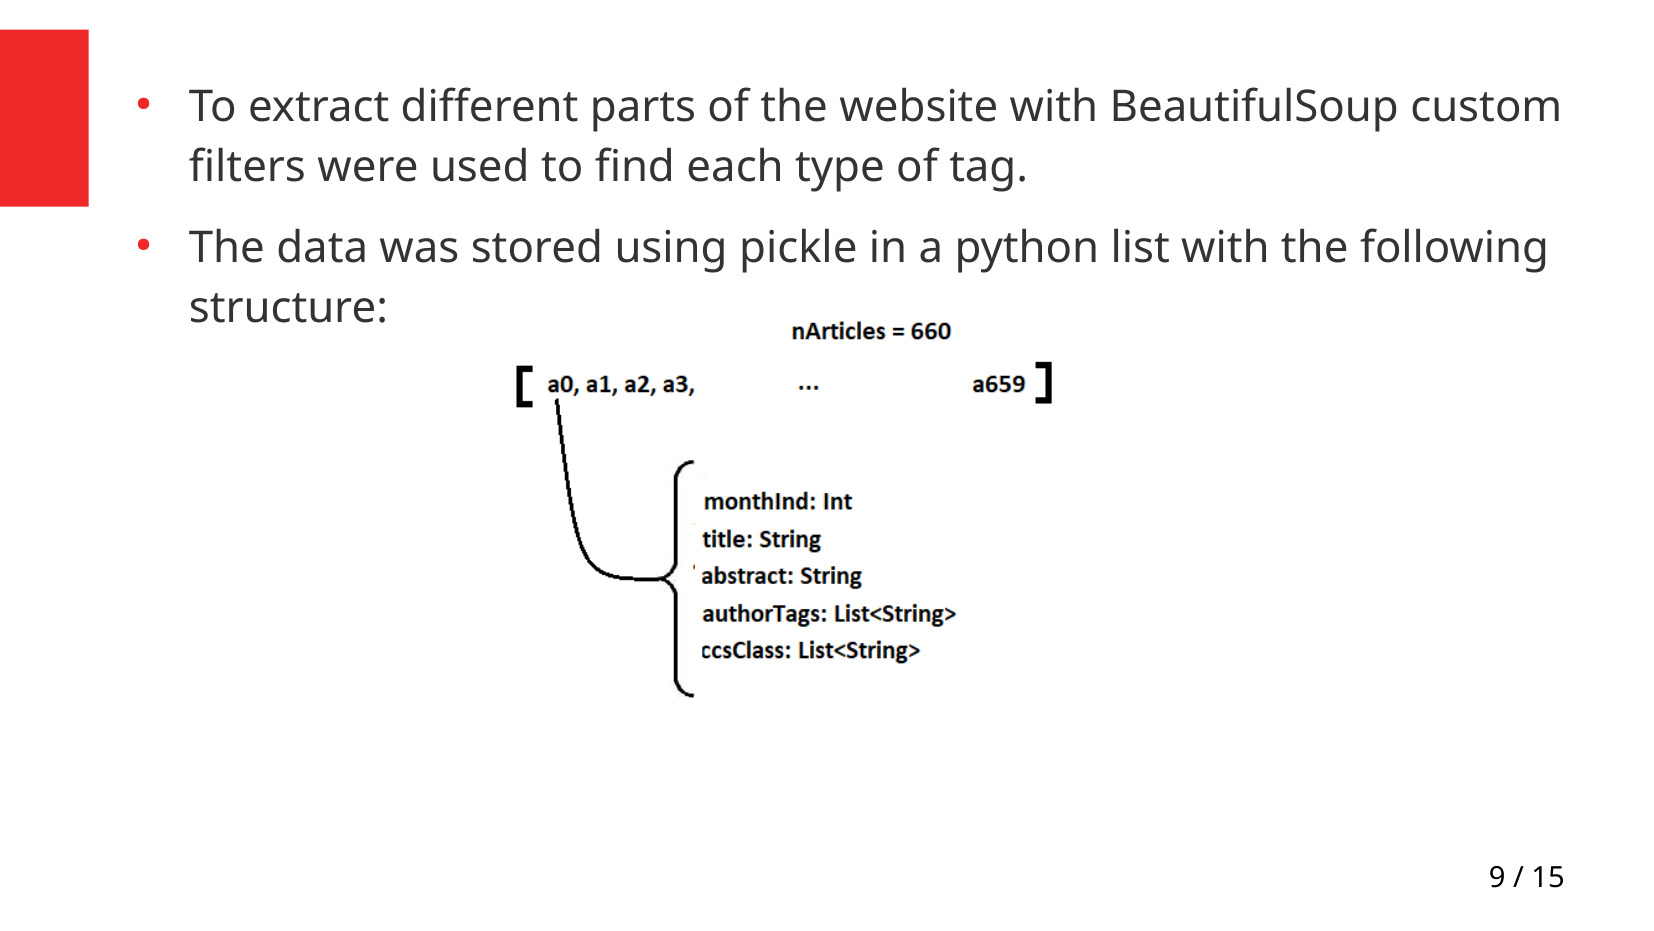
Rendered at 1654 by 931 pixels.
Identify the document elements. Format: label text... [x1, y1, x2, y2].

list To extract different parts of the website with BeautifulSoup custom filters were used to find each type of tag. The data was stored using pickle in a python list with the following structure: [118, 75, 1595, 798]
picture [503, 299, 1276, 758]
